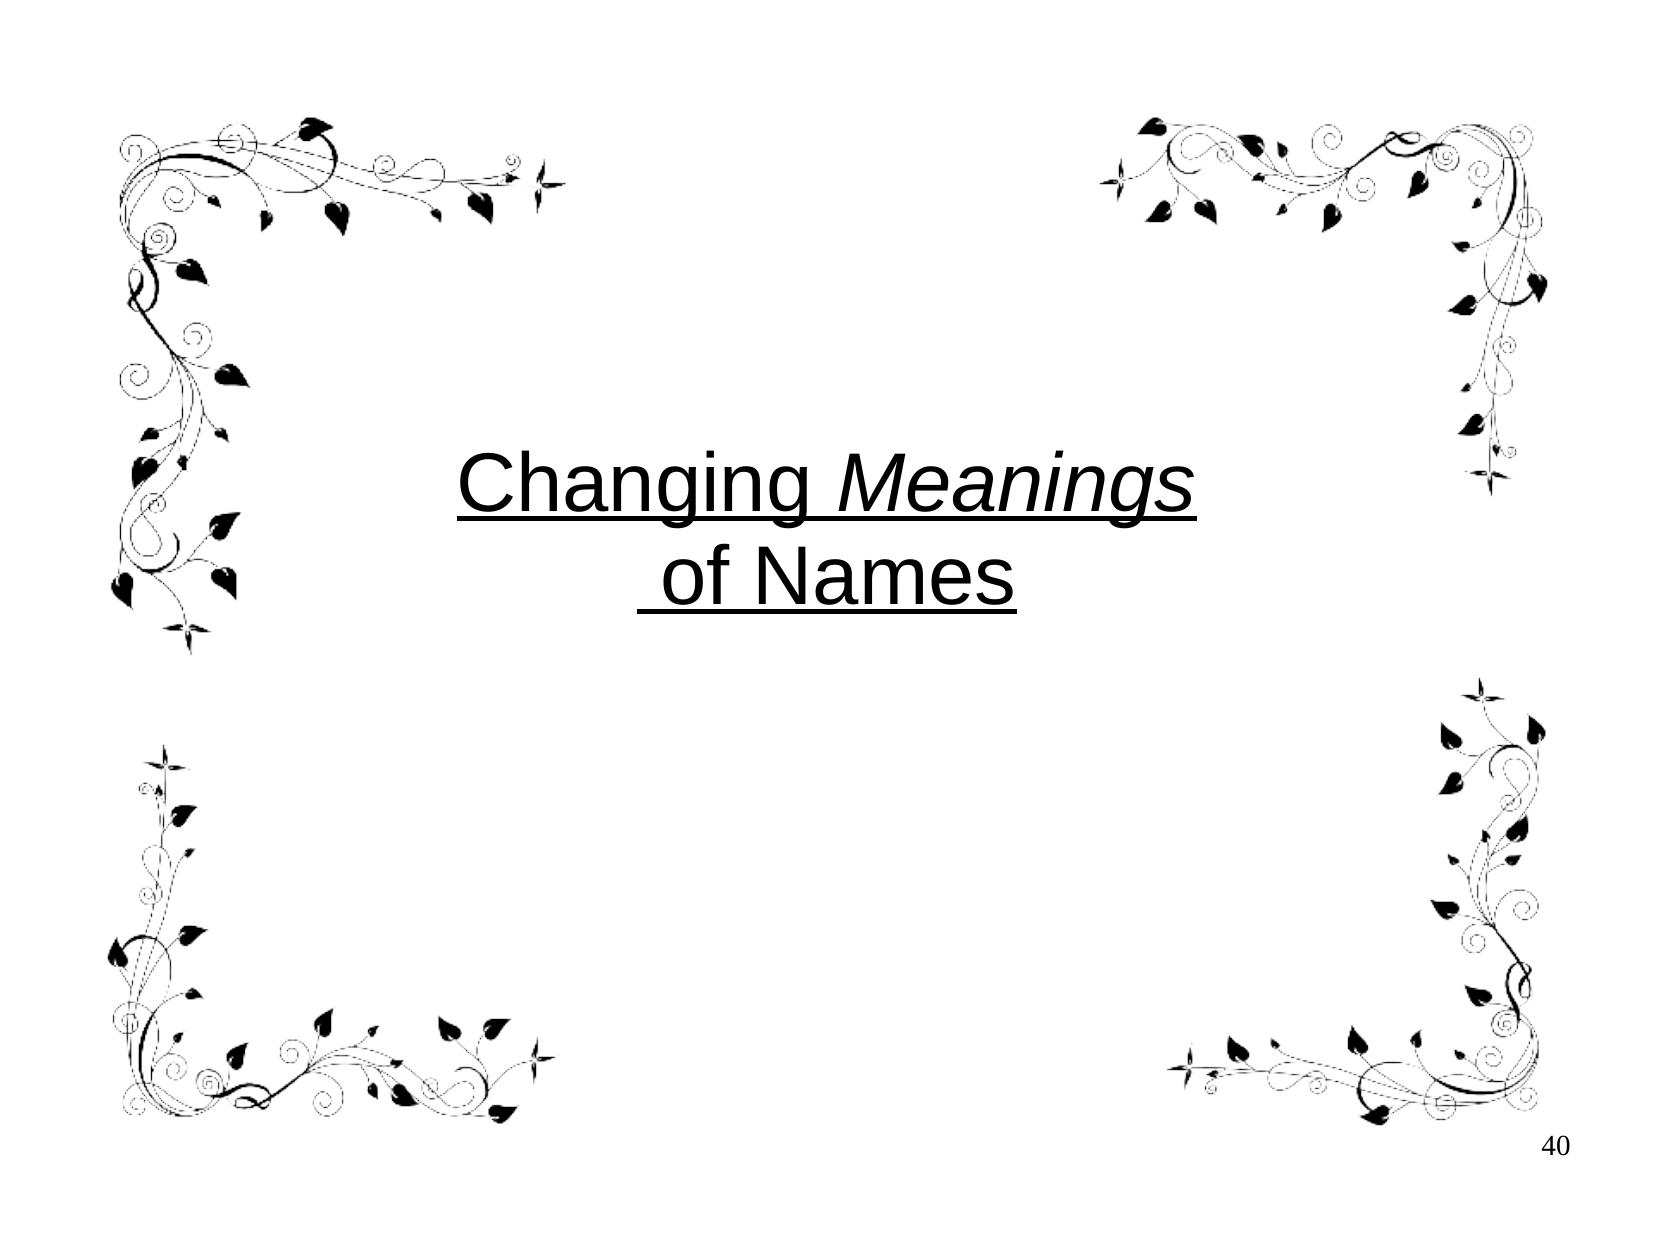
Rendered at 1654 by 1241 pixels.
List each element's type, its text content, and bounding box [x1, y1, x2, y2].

subtitle Changing Meanings of Names [82, 49, 1571, 1010]
picture [101, 1010, 1553, 1131]
